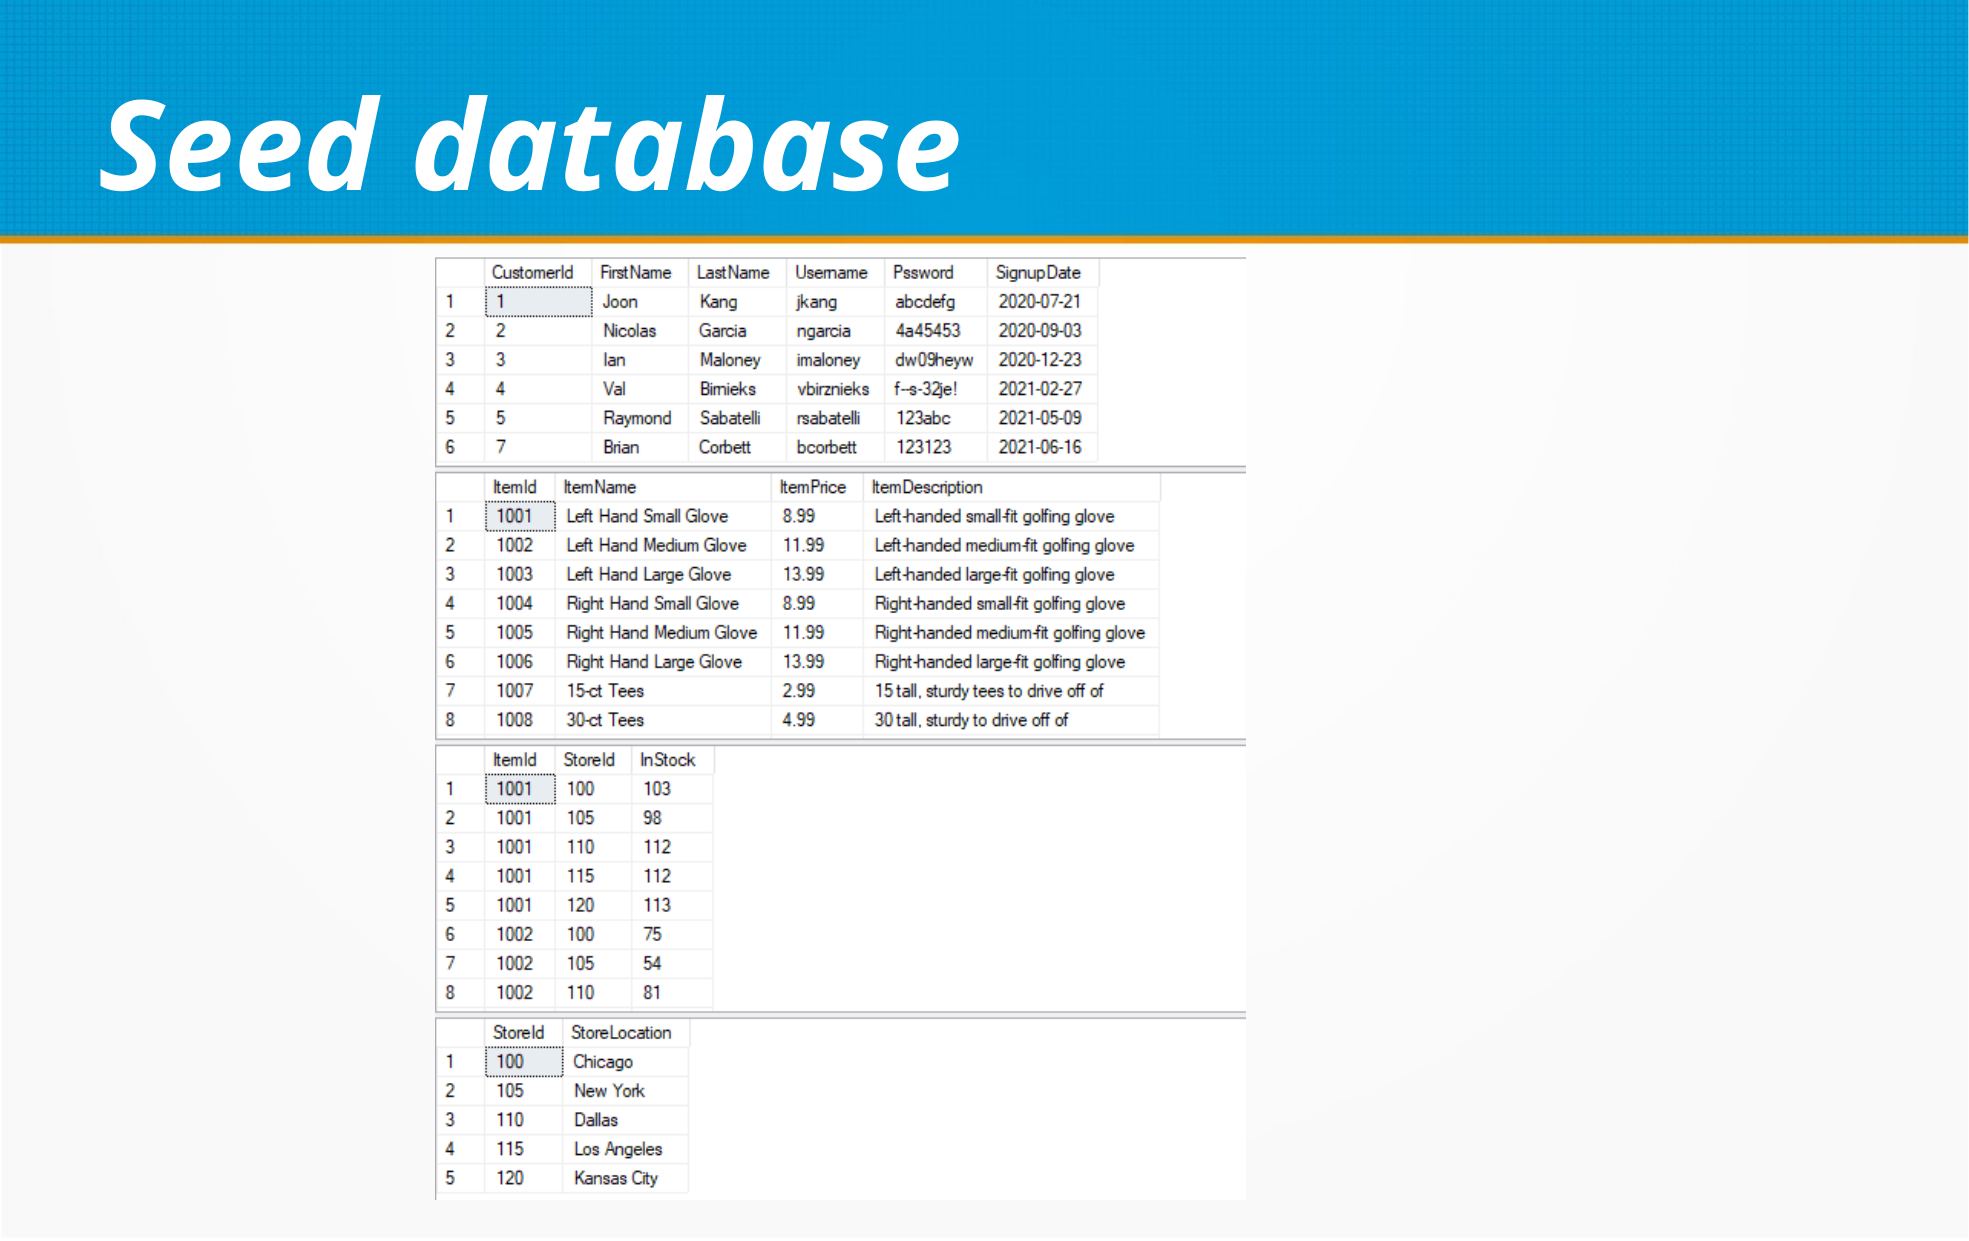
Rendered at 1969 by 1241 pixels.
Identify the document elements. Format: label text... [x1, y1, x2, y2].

title Seed database [98, 19, 1870, 227]
picture [0, 233, 1969, 1241]
